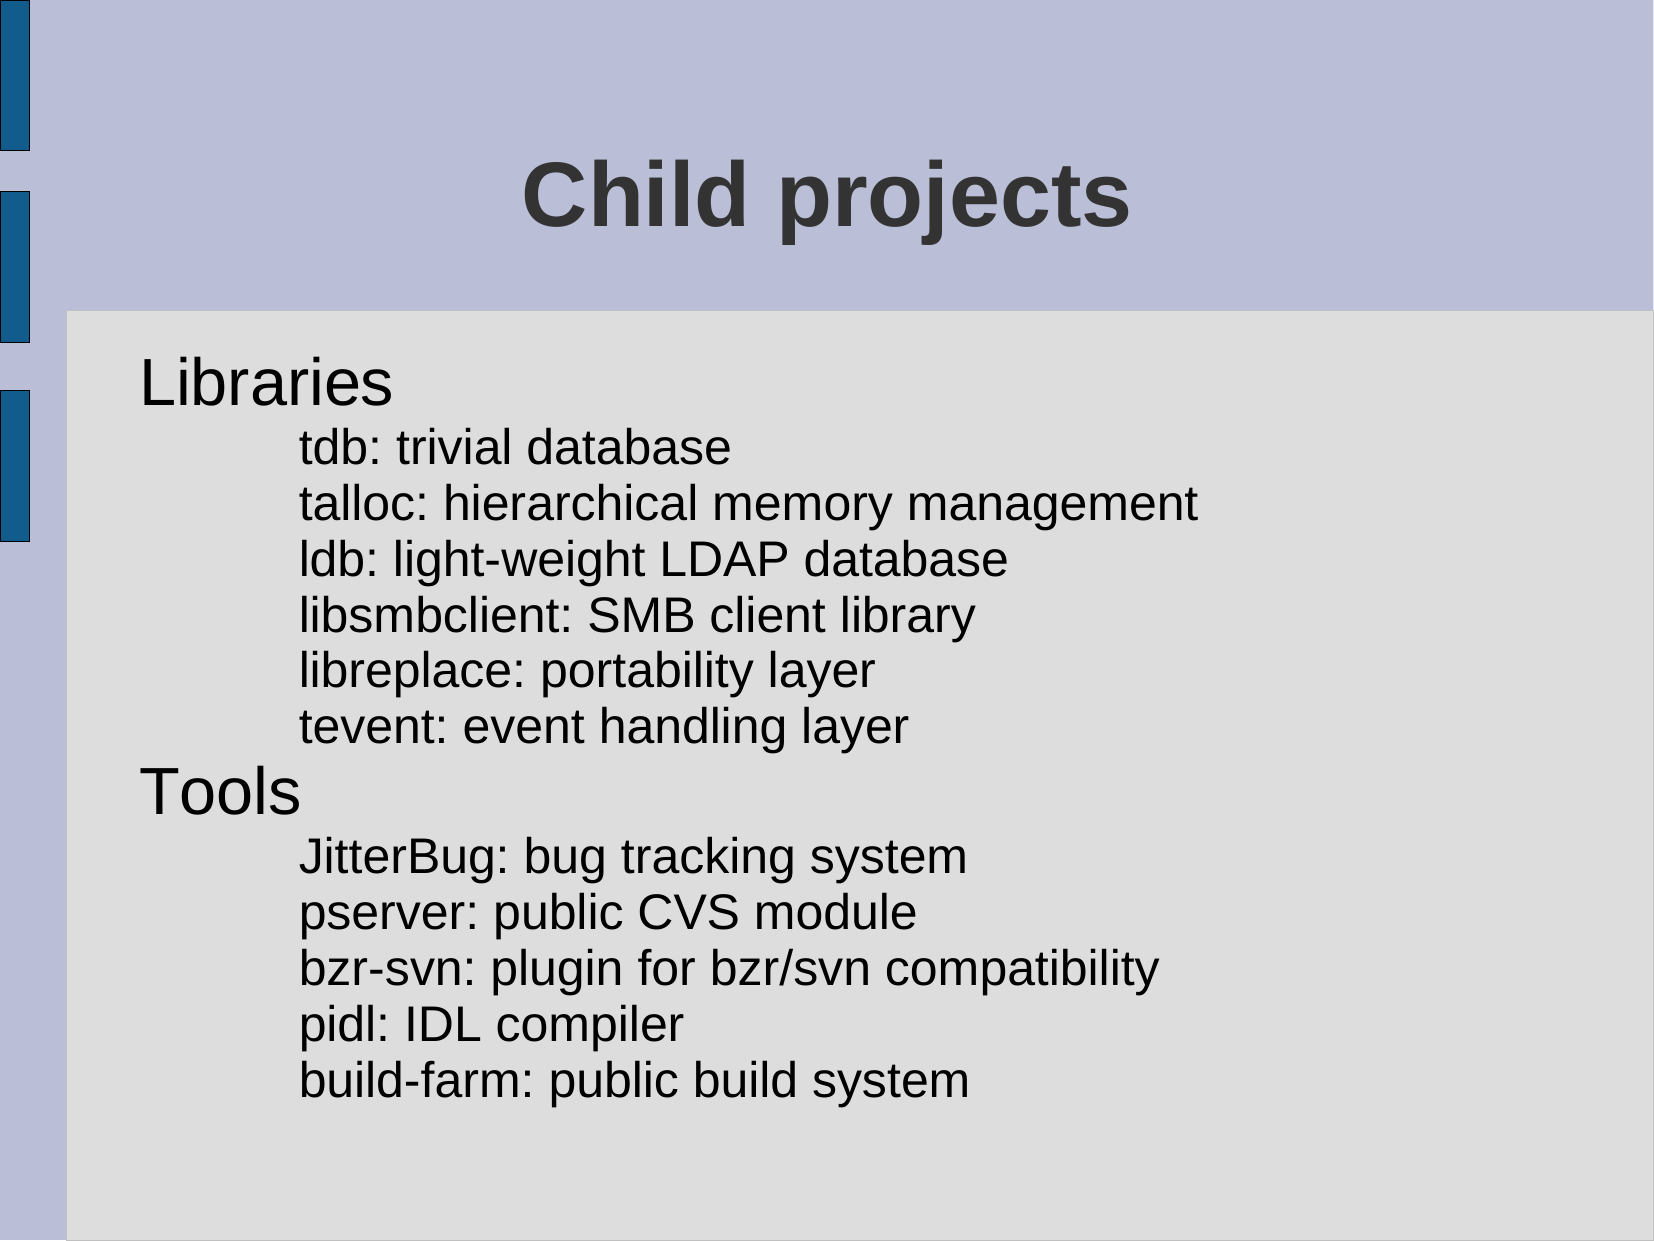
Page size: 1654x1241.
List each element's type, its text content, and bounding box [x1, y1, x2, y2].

title Child projects [121, 98, 1534, 291]
list Libraries tdb: trivial database talloc: hierarchical memory management ldb: light-weight LDAP database libsmbclient: SMB client library libreplace: portability layer tevent: event handling layer Tools JitterBug: bug tracking system pserver: public CVS module bzr-svn: plugin for bzr/svn compatibility pidl: IDL compiler build-farm: public build system [121, 344, 1534, 1112]
